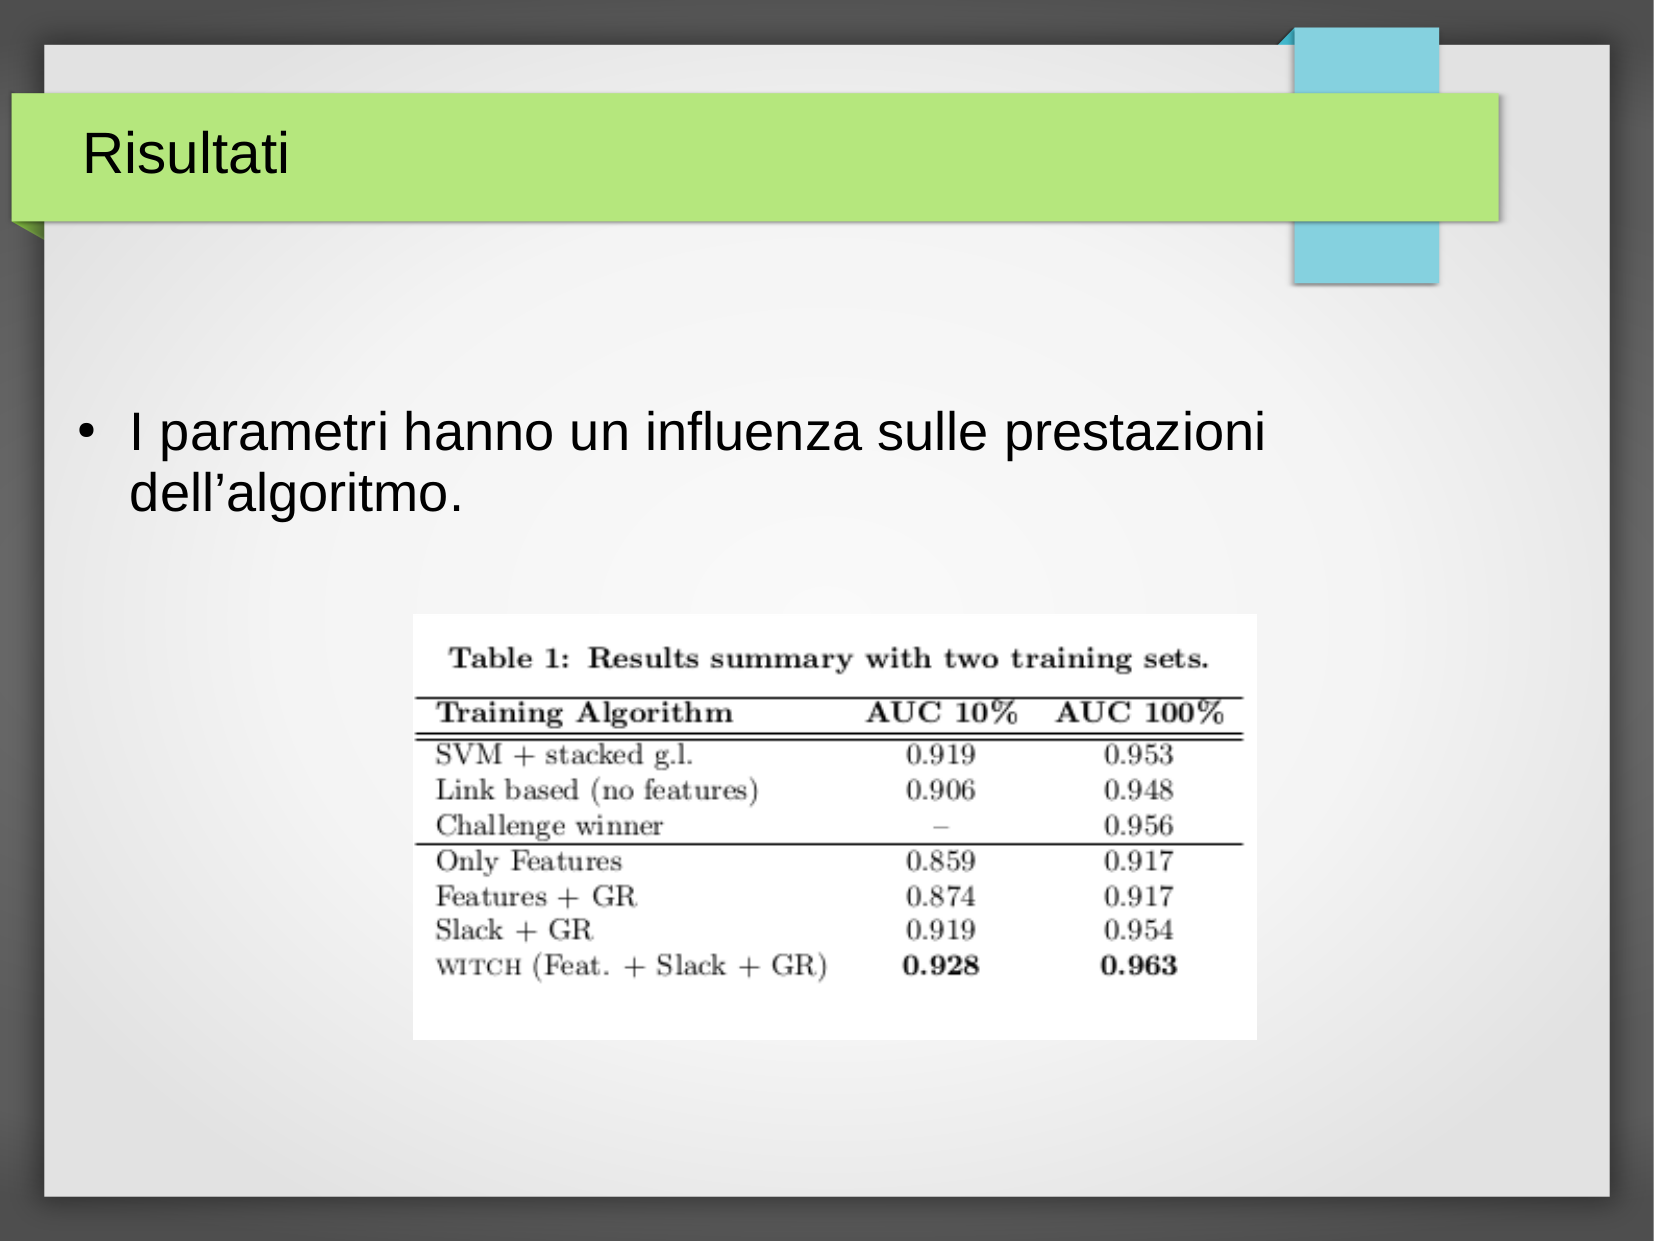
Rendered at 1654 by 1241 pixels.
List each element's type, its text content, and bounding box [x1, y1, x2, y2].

picture [0, 0, 1654, 1241]
list I parametri hanno un influenza sulle prestazioni dell’algoritmo. [59, 401, 1536, 556]
title Risultati [82, 94, 1477, 213]
